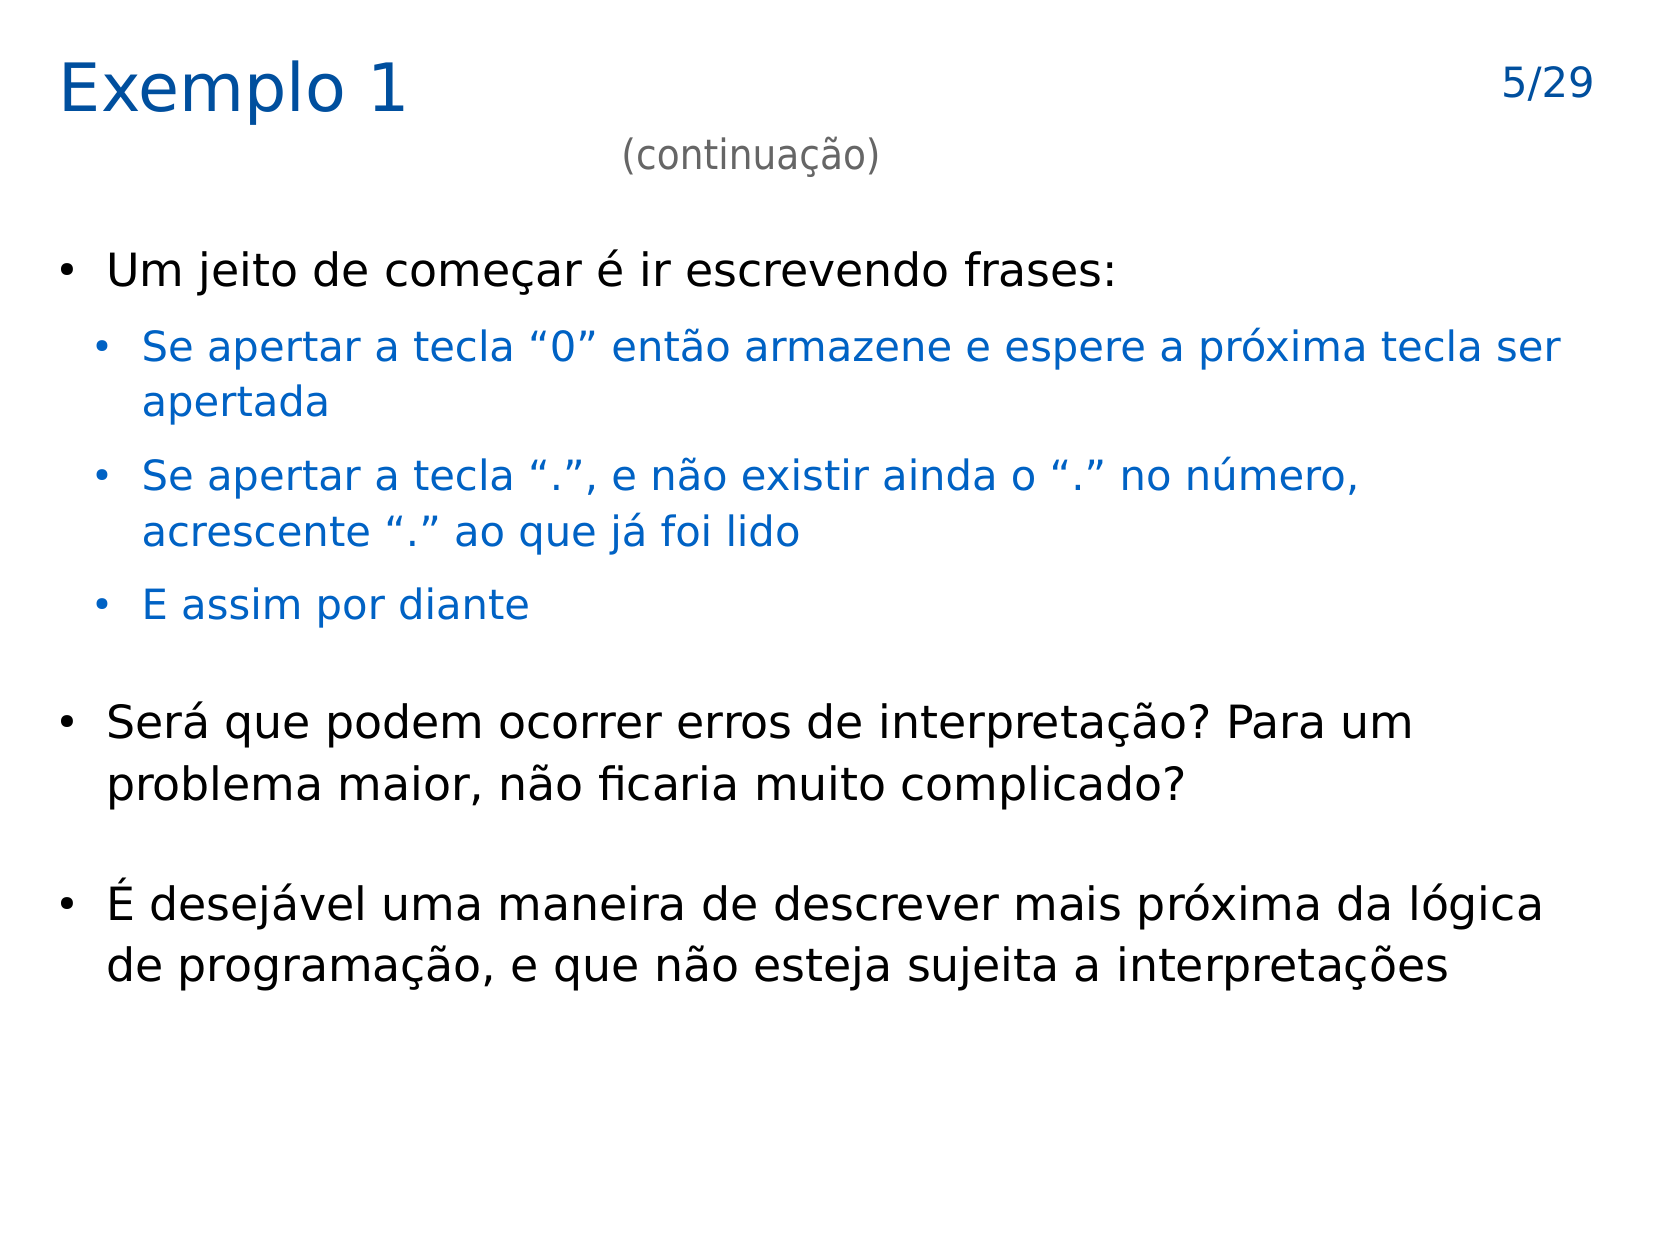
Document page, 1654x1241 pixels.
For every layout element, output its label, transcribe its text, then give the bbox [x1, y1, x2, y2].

title Exemplo 1 [59, 29, 1625, 148]
text_box (continuação) [411, 123, 1091, 189]
list Um jeito de começar é ir escrevendo frases: Se apertar a tecla “0” então armazene e espere a próxima tecla ser apertada Se apertar a tecla “.”, e não existir ainda o “.” no número, acrescente “.” ao que já foi lido E assim por diante Será que podem ocorrer erros de interpretação? Para um problema maior, não ficaria muito complicado? É desejável uma maneira de descrever mais próxima da lógica de programação, e que não esteja sujeita a interpretações [59, 236, 1595, 1211]
